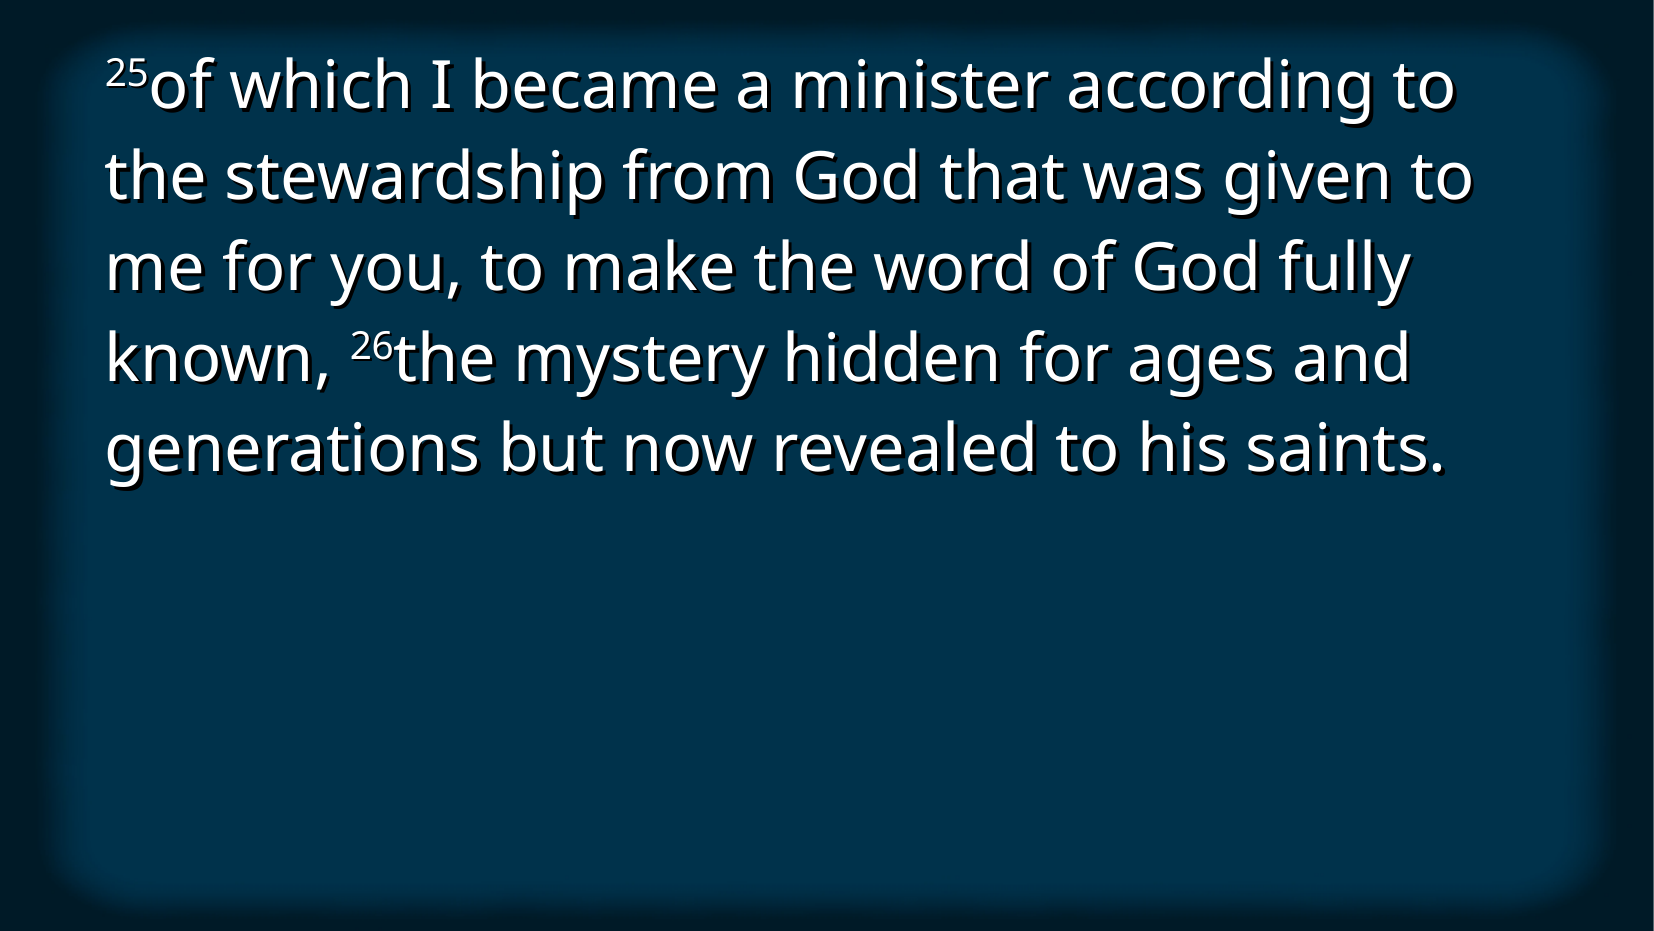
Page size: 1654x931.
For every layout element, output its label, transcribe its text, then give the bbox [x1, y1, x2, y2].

text_box 25of which I became a minister according to the stewardship from God that was given to me for you, to make the word of God fully known, 26the mystery hidden for ages and generations but now revealed to his saints. [90, 30, 1561, 489]
picture [0, 0, 1654, 931]
